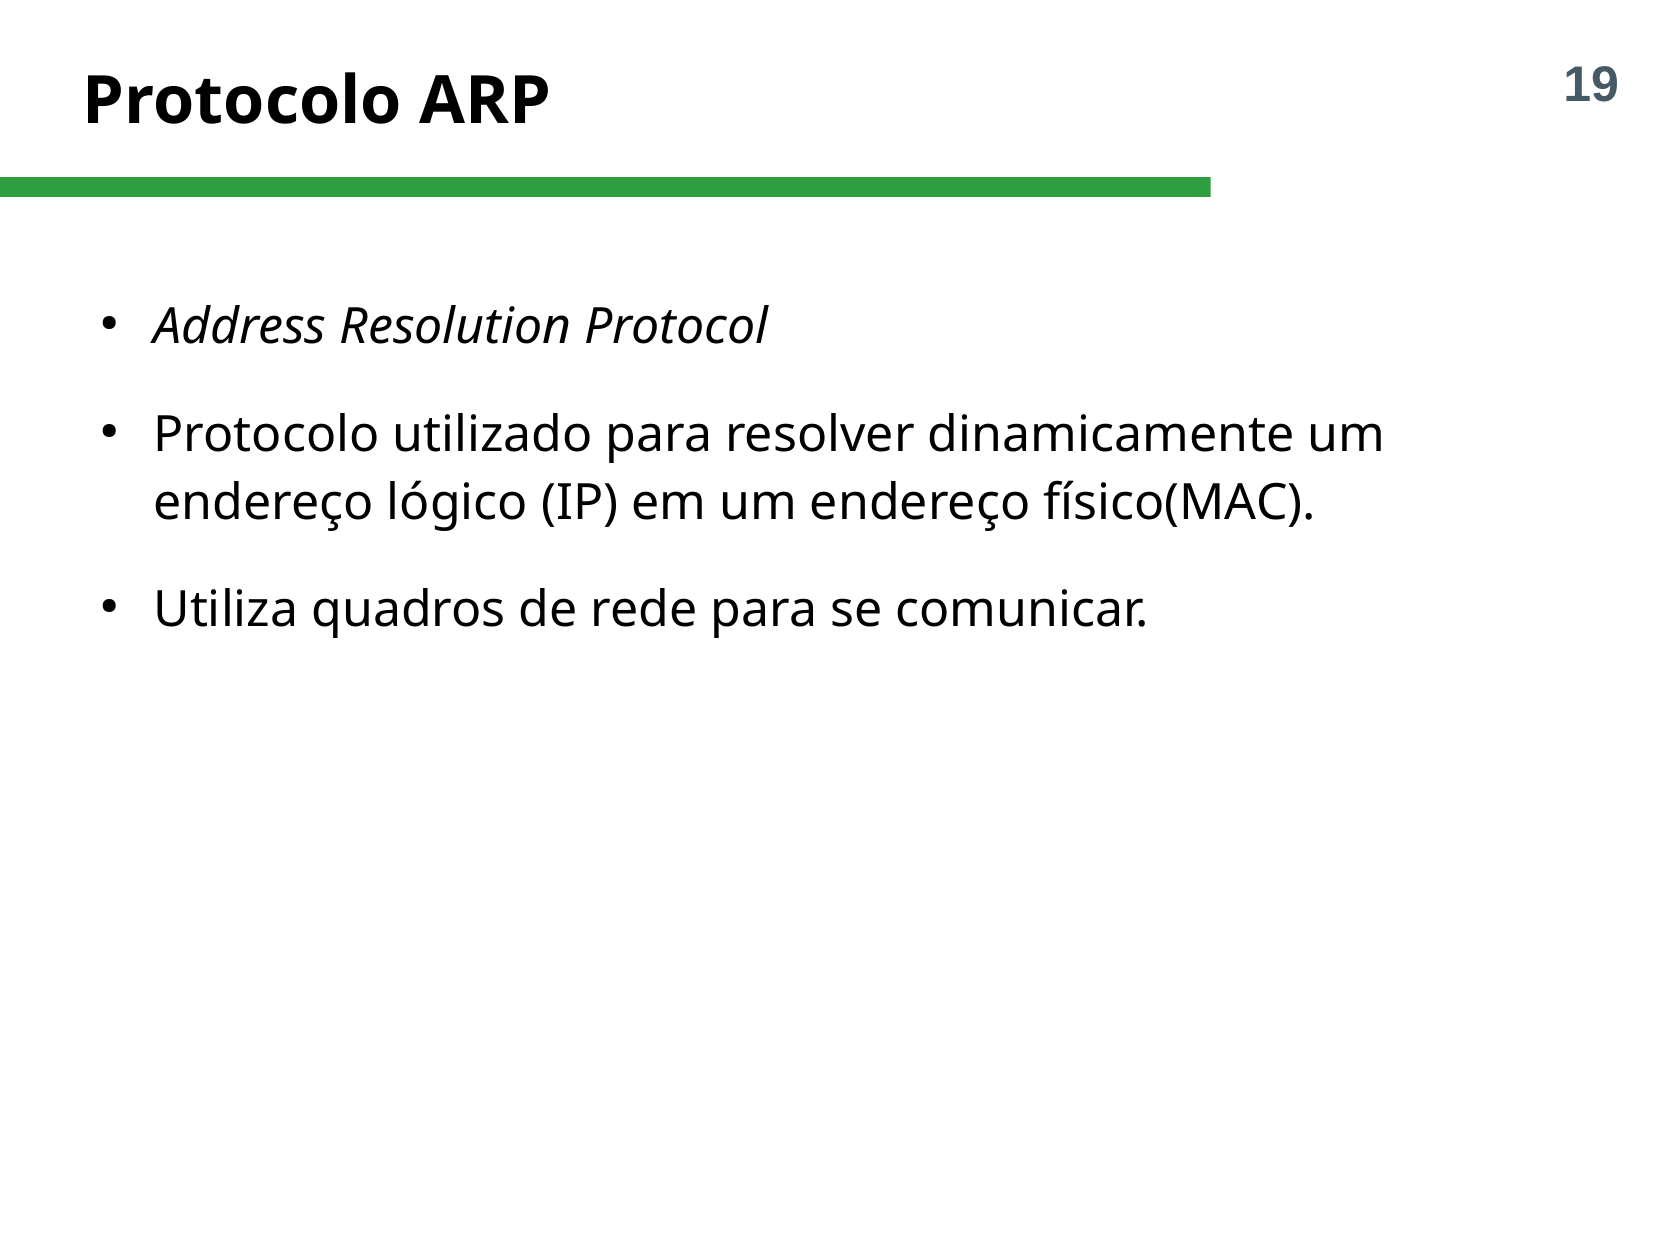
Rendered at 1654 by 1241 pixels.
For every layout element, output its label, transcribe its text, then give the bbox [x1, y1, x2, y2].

title Protocolo ARP [82, 0, 1152, 202]
list Address Resolution Protocol Protocolo utilizado para resolver dinamicamente um endereço lógico (IP) em um endereço físico(MAC). Utiliza quadros de rede para se comunicar. [82, 290, 1571, 1216]
